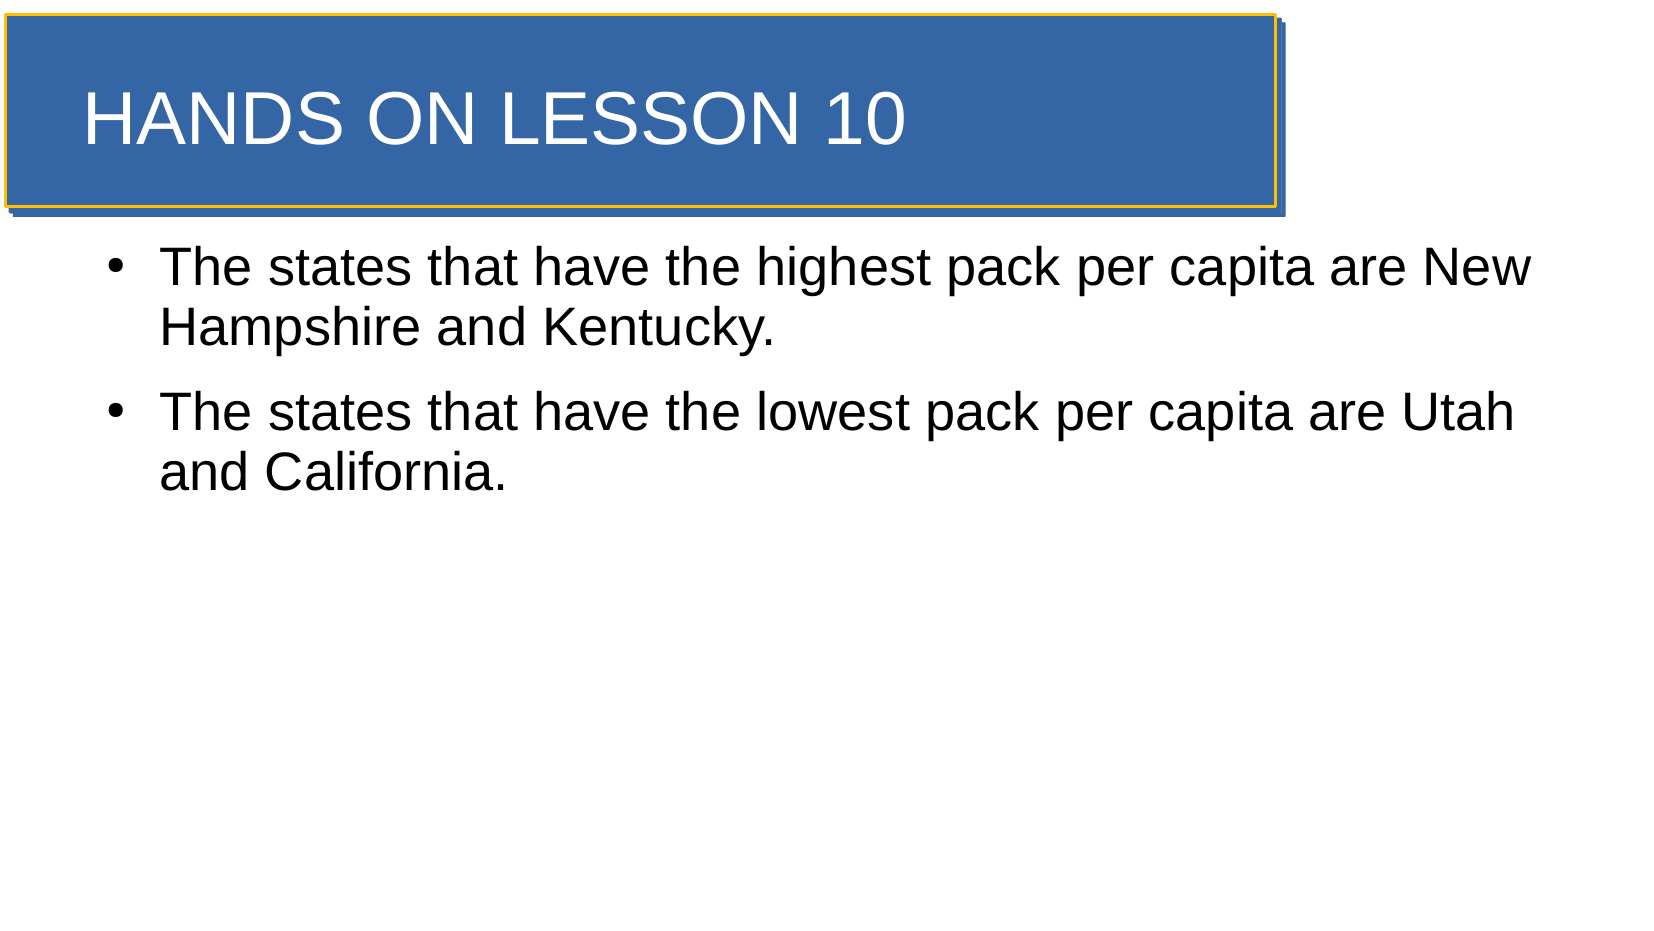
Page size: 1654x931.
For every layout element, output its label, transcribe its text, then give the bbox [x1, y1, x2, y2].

title HANDS ON LESSON 10 [82, 44, 1235, 192]
list The states that have the highest pack per capita are New Hampshire and Kentucky. The states that have the lowest pack per capita are Utah and California. [88, 236, 1565, 798]
